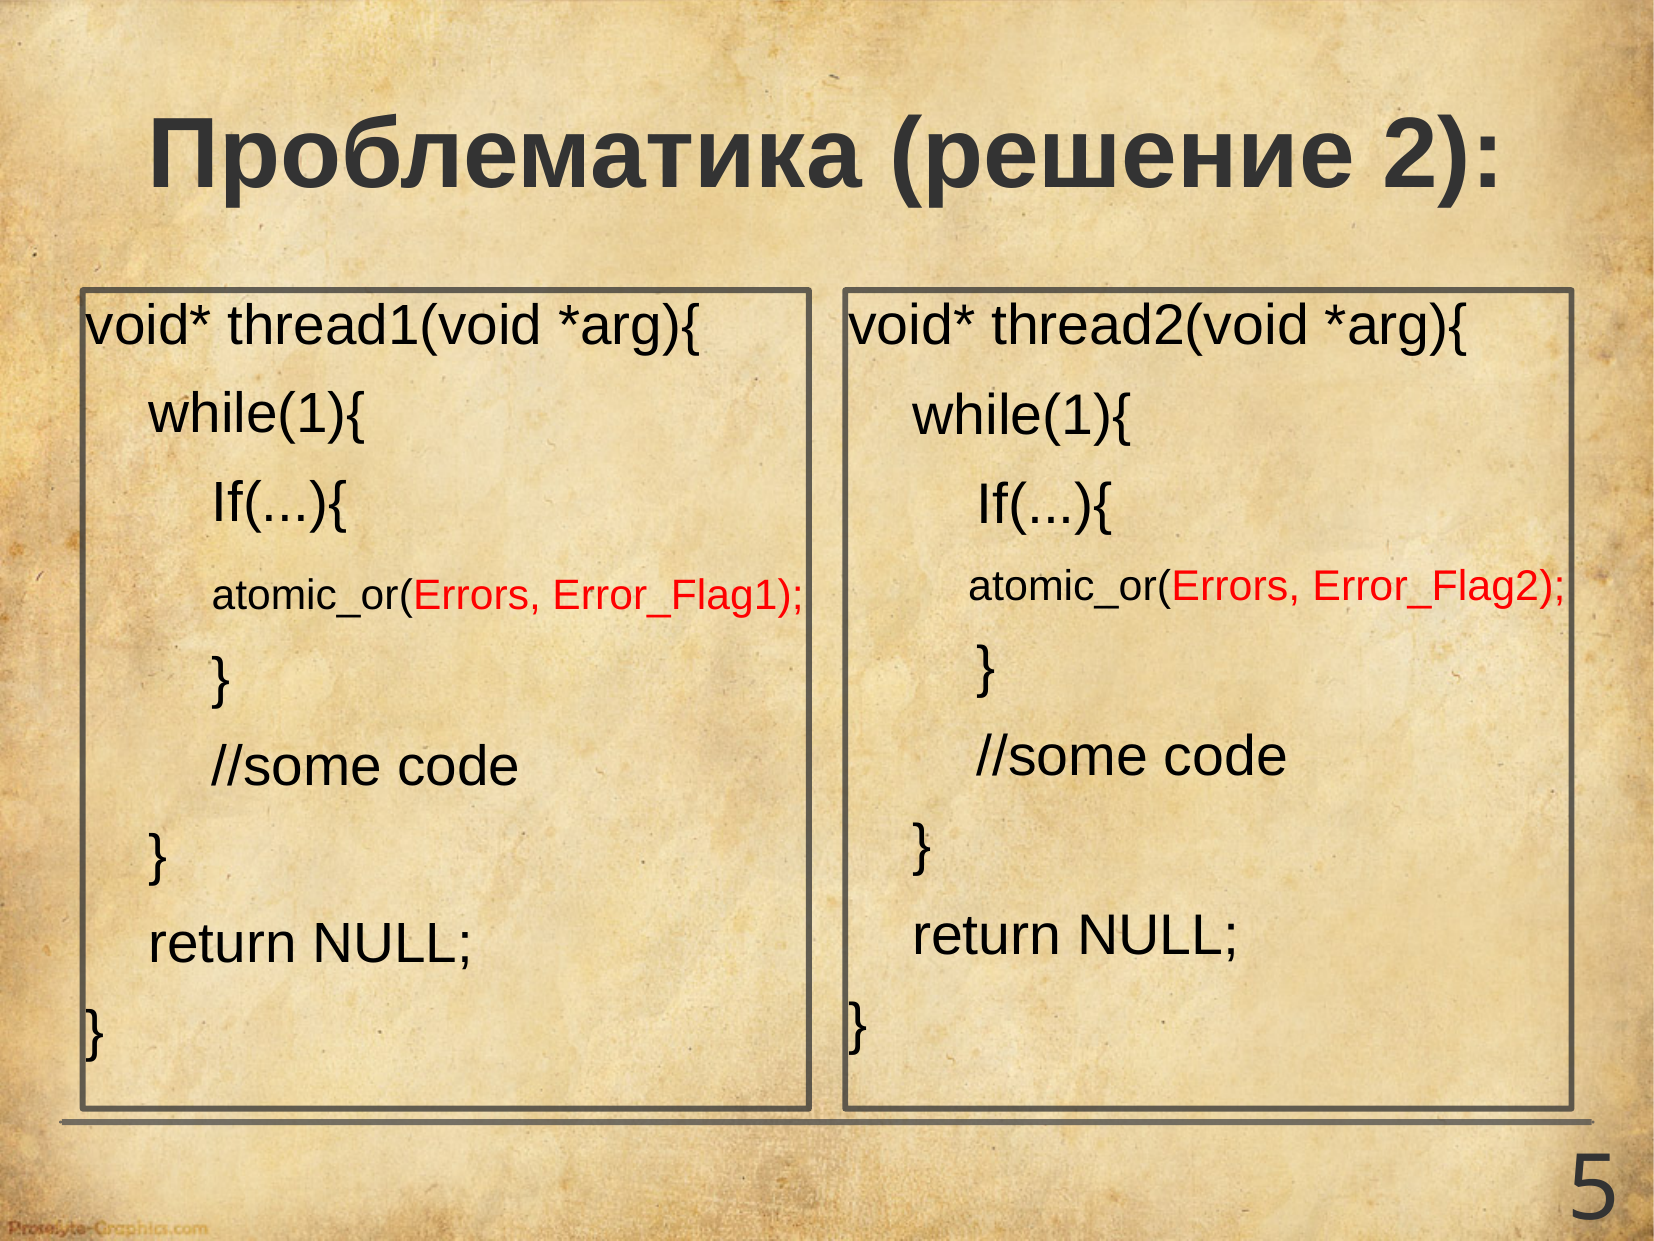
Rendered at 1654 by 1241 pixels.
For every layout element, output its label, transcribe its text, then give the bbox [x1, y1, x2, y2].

text_box <номер> [1553, 1114, 1648, 1236]
list void* thread2(void *arg){ while(1){ If(...){ atomic_or(Errors, Error_Flag2); } //some code } return NULL; } [845, 290, 1572, 1109]
list void* thread1(void *arg){ while(1){ If(...){ atomic_or(Errors, Error_Flag1); } //some code } return NULL; } [82, 290, 809, 1109]
picture [0, 0, 1654, 1241]
title Проблематика (решение 2): [82, 49, 1571, 257]
